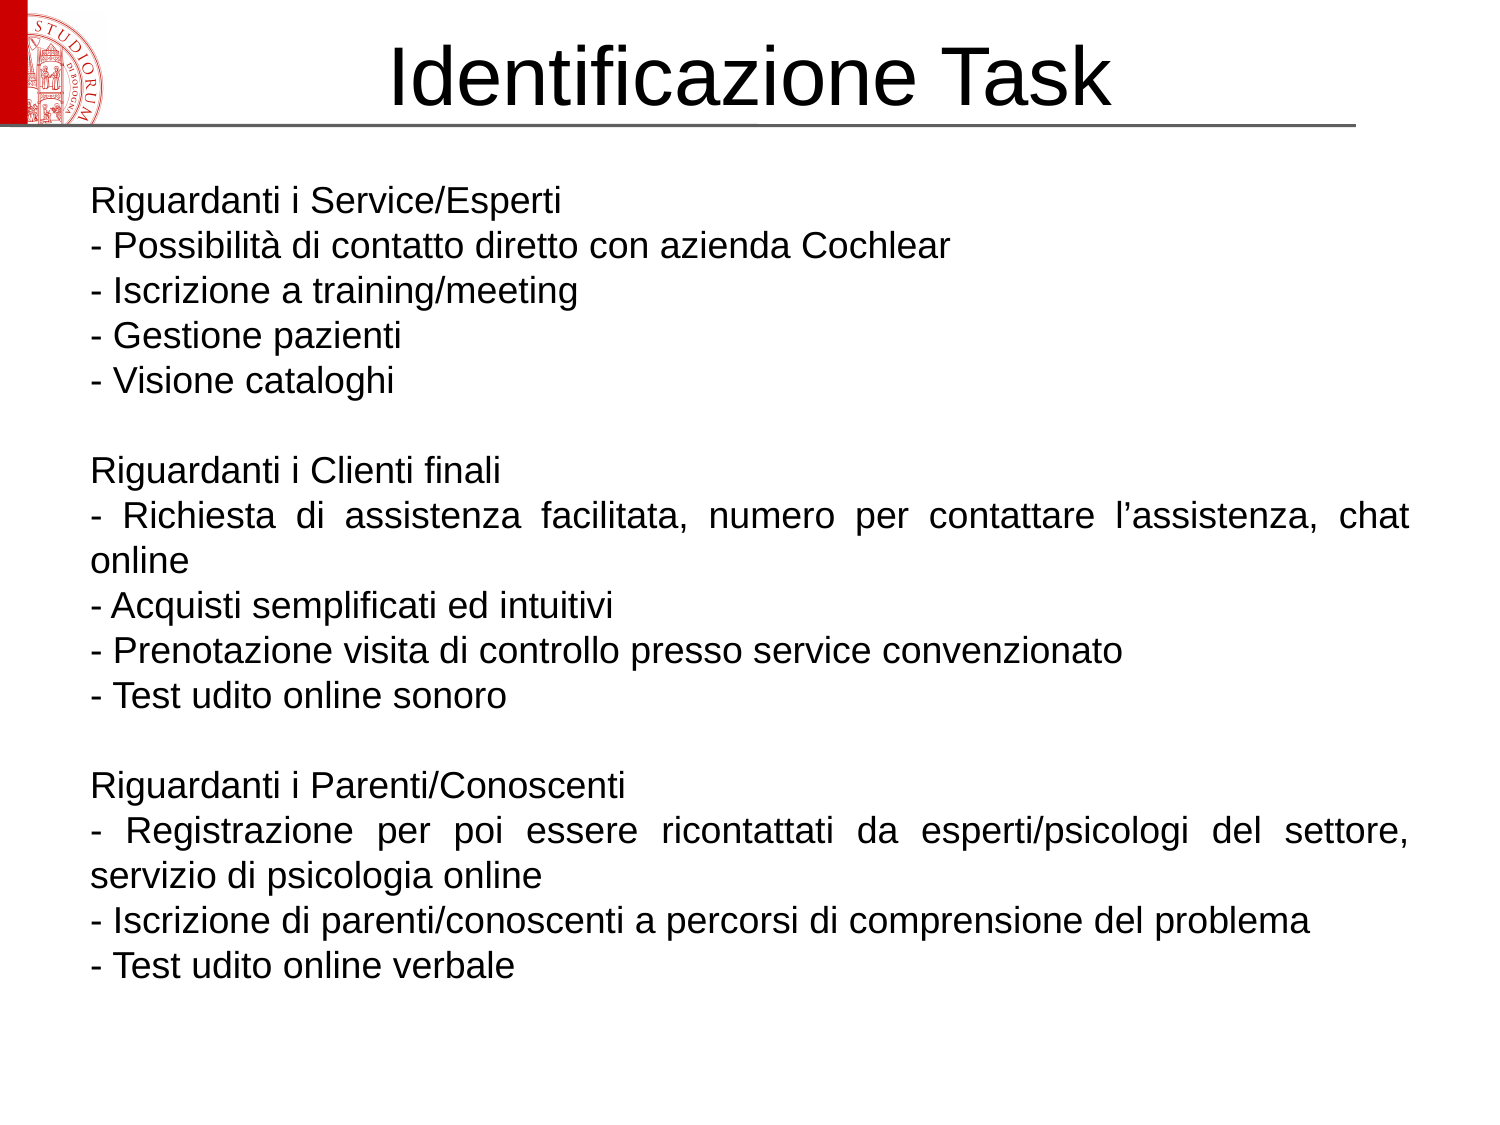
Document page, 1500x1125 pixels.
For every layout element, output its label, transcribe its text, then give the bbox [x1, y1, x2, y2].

picture [28, 11, 107, 123]
list Riguardanti i Service/Esperti - Possibilità di contatto diretto con azienda Cochlear - Iscrizione a training/meeting - Gestione pazienti - Visione cataloghi Riguardanti i Clienti finali - Richiesta di assistenza facilitata, numero per contattare l’assistenza, chat online - Acquisti semplificati ed intuitivi - Prenotazione visita di controllo presso service convenzionato - Test udito online sonoro Riguardanti i Parenti/Conoscenti - Registrazione per poi essere ricontattati da esperti/psicologi del settore, servizio di psicologia online - Iscrizione di parenti/conoscenti a percorsi di comprensione del problema - Test udito online verbale [75, 160, 1425, 1005]
title Identificazione Task [75, 7, 1425, 114]
